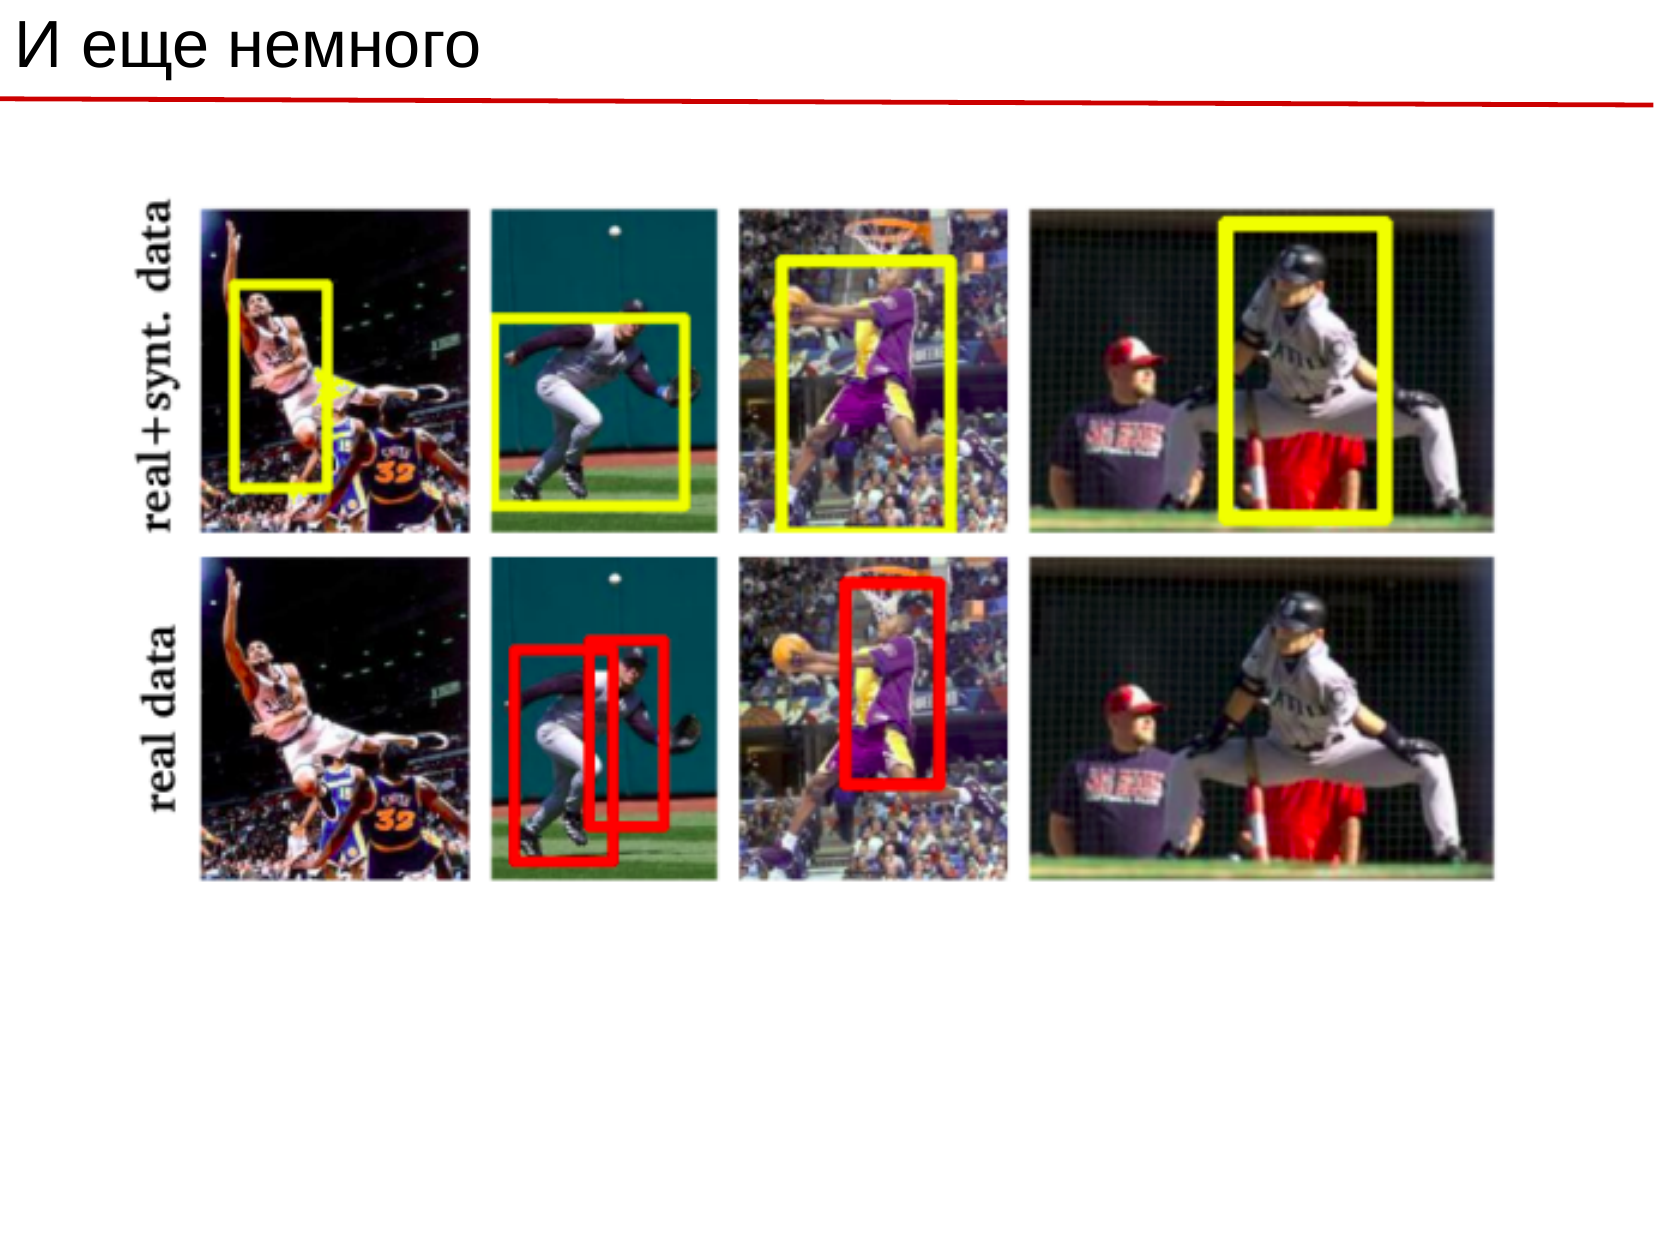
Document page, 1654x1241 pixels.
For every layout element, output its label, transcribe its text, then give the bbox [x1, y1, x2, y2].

text_box И еще немного [0, 0, 1021, 90]
picture [92, 164, 1531, 913]
